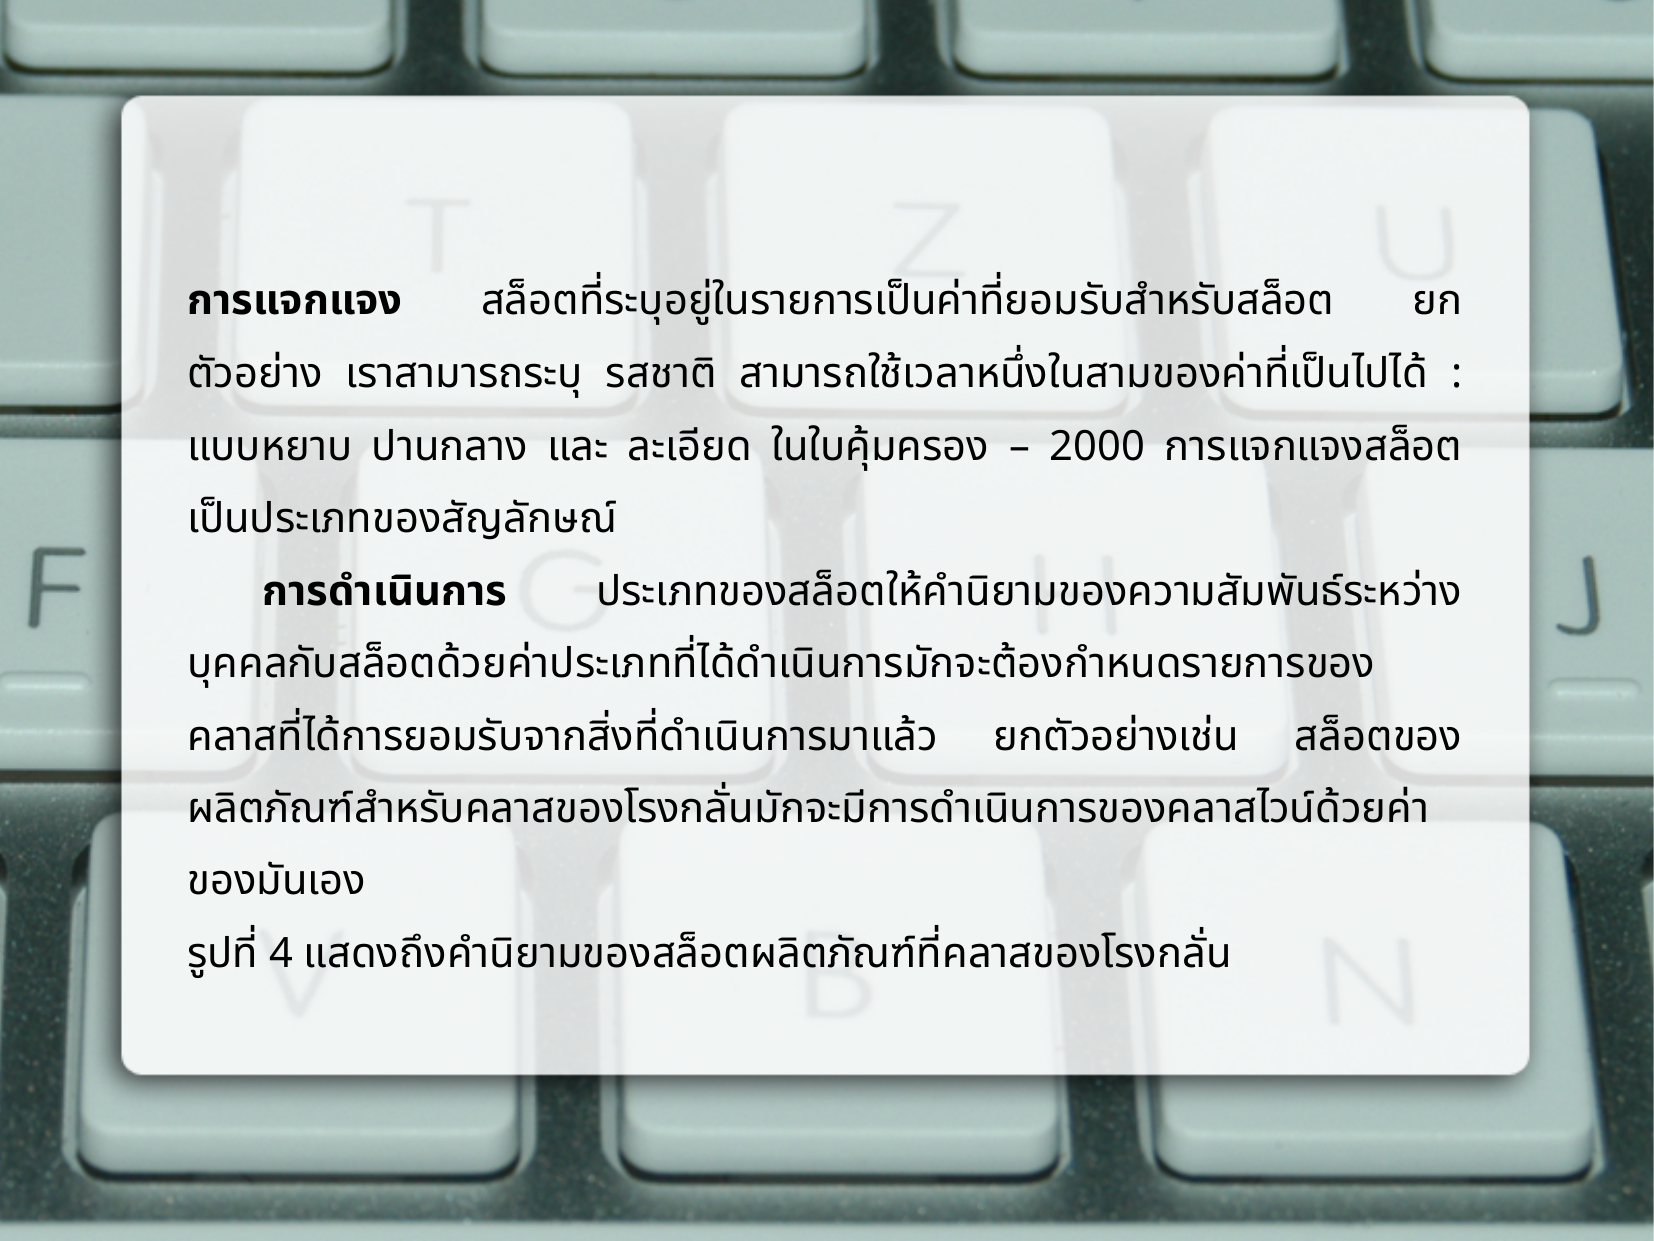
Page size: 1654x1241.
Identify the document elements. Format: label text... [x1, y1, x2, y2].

subtitle การแจกแจง สล็อตที่ระบุอยู่ในรายการเป็นค่าที่ยอมรับสำหรับสล็อต ยกตัวอย่าง เราสามารถระบุ รสชาติ สามารถใช้เวลาหนึ่งในสามของค่าที่เป็นไปได้ : แบบหยาบ ปานกลาง และ ละเอียด ในใบคุ้มครอง – 2000 การแจกแจงสล็อตเป็นประเภทของสัญลักษณ์ การดำเนินการ ประเภทของสล็อตให้คำนิยามของความสัมพันธ์ระหว่างบุคคลกับสล็อตด้วยค่าประเภทที่ได้ดำเนินการมักจะต้องกำหนดรายการของคลาสที่ได้การยอมรับจากสิ่งที่ดำเนินการมาแล้ว ยกตัวอย่างเช่น สล็อตของผลิตภัณฑ์สำหรับคลาสของโรงกลั่นมักจะมีการดำเนินการของคลาสไวน์ด้วยค่าของมันเอง รูปที่ 4 แสดงถึงคำนิยามของสล็อตผลิตภัณฑ์ที่คลาสของโรงกลั่น [187, 337, 1463, 976]
picture [0, 0, 1654, 1241]
